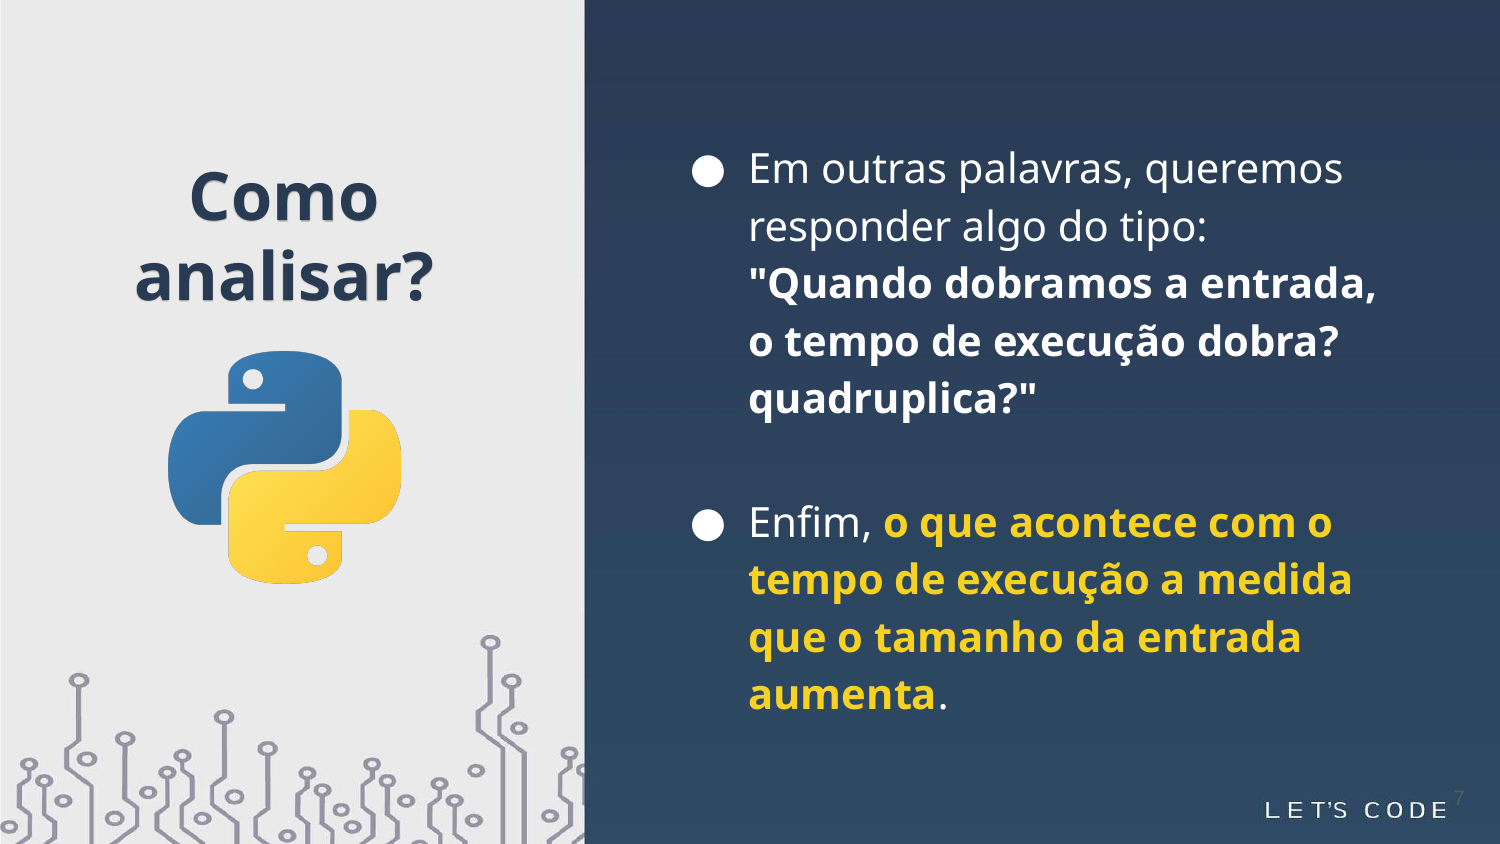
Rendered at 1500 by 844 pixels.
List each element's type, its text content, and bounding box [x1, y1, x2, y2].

picture [0, 0, 1500, 844]
text_box Como analisar? [63, 138, 506, 223]
slide_number <number> [1389, 764, 1480, 830]
text_box Enfim, o que acontece com o tempo de execução a medida que o tamanho da entrada aumenta. [658, 561, 1419, 645]
text_box Em outras palavras, queremos responder algo do tipo: "Quando dobramos a entrada, o tempo de execução dobra? quadruplica?" [658, 236, 1419, 320]
